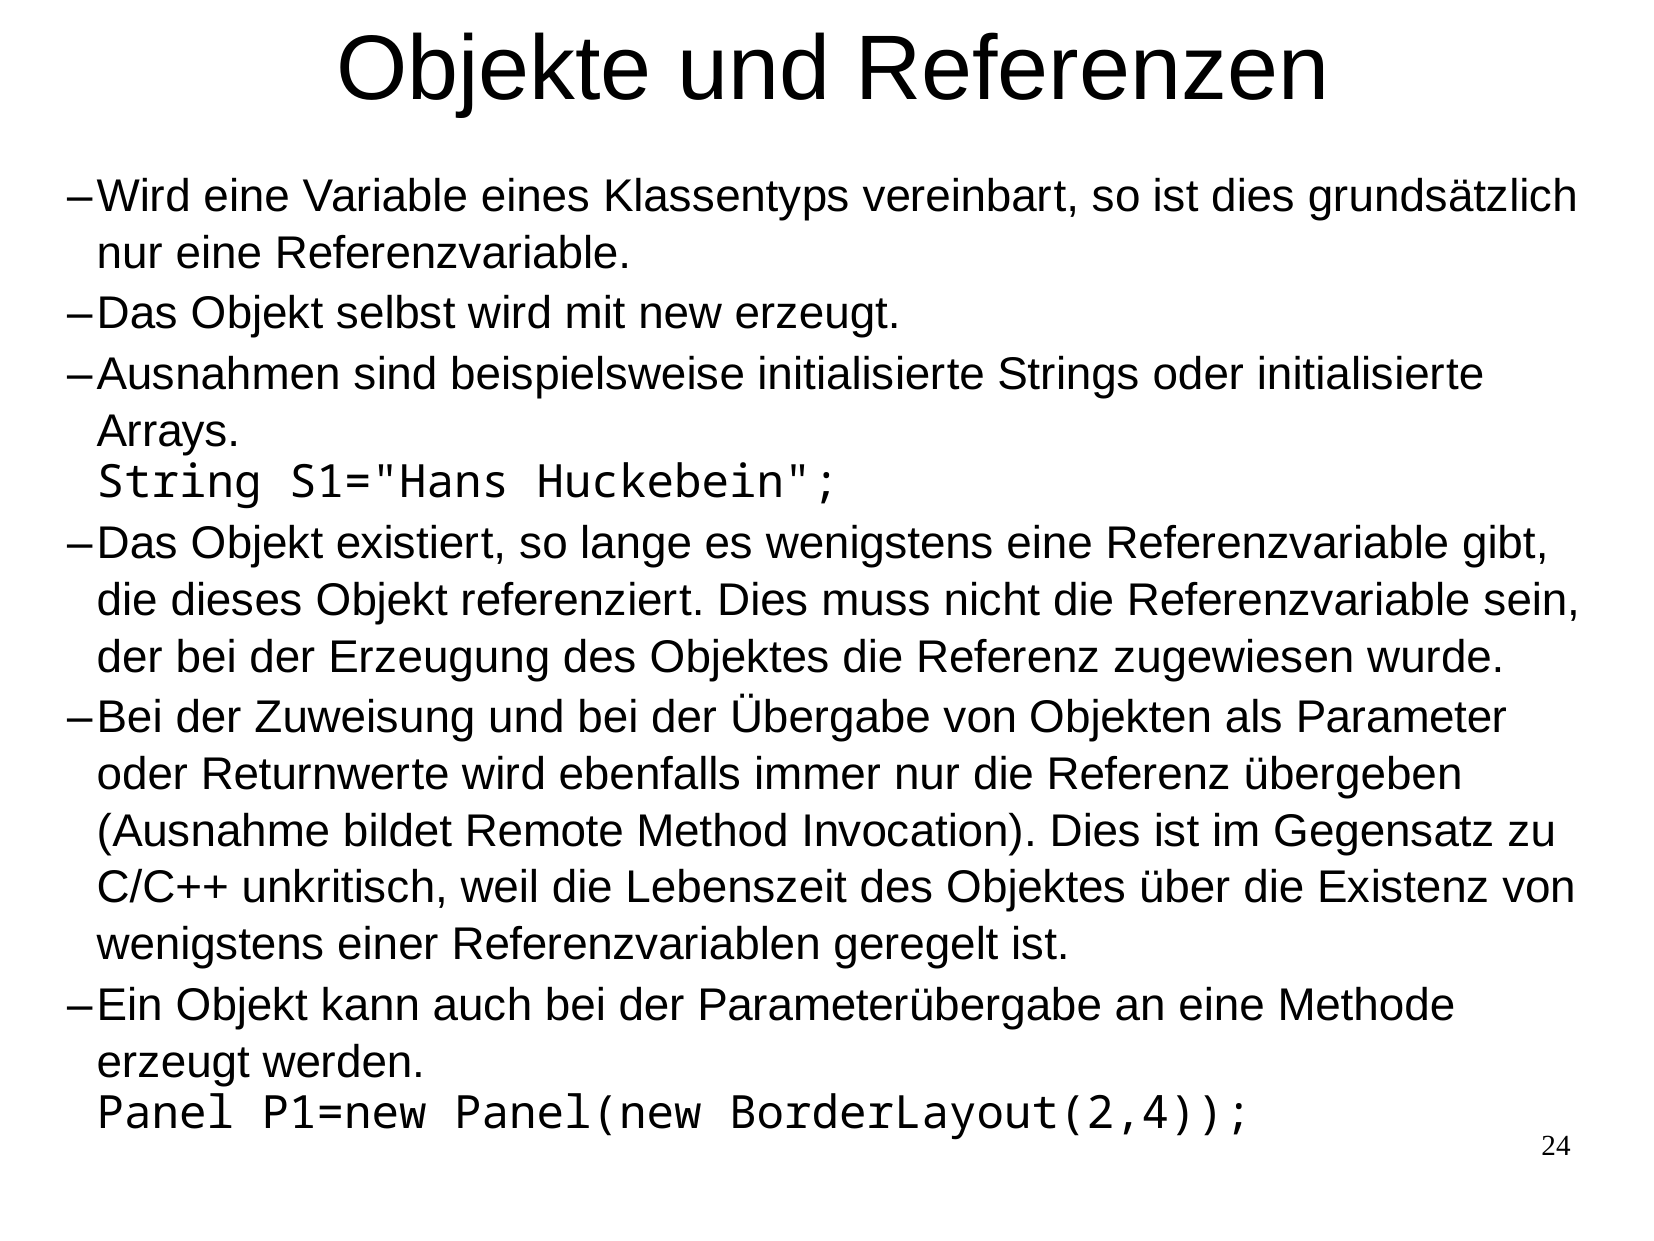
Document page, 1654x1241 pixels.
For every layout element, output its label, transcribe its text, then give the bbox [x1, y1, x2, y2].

title Objekte und Referenzen [89, 13, 1578, 123]
chart [65, 164, 1610, 1240]
